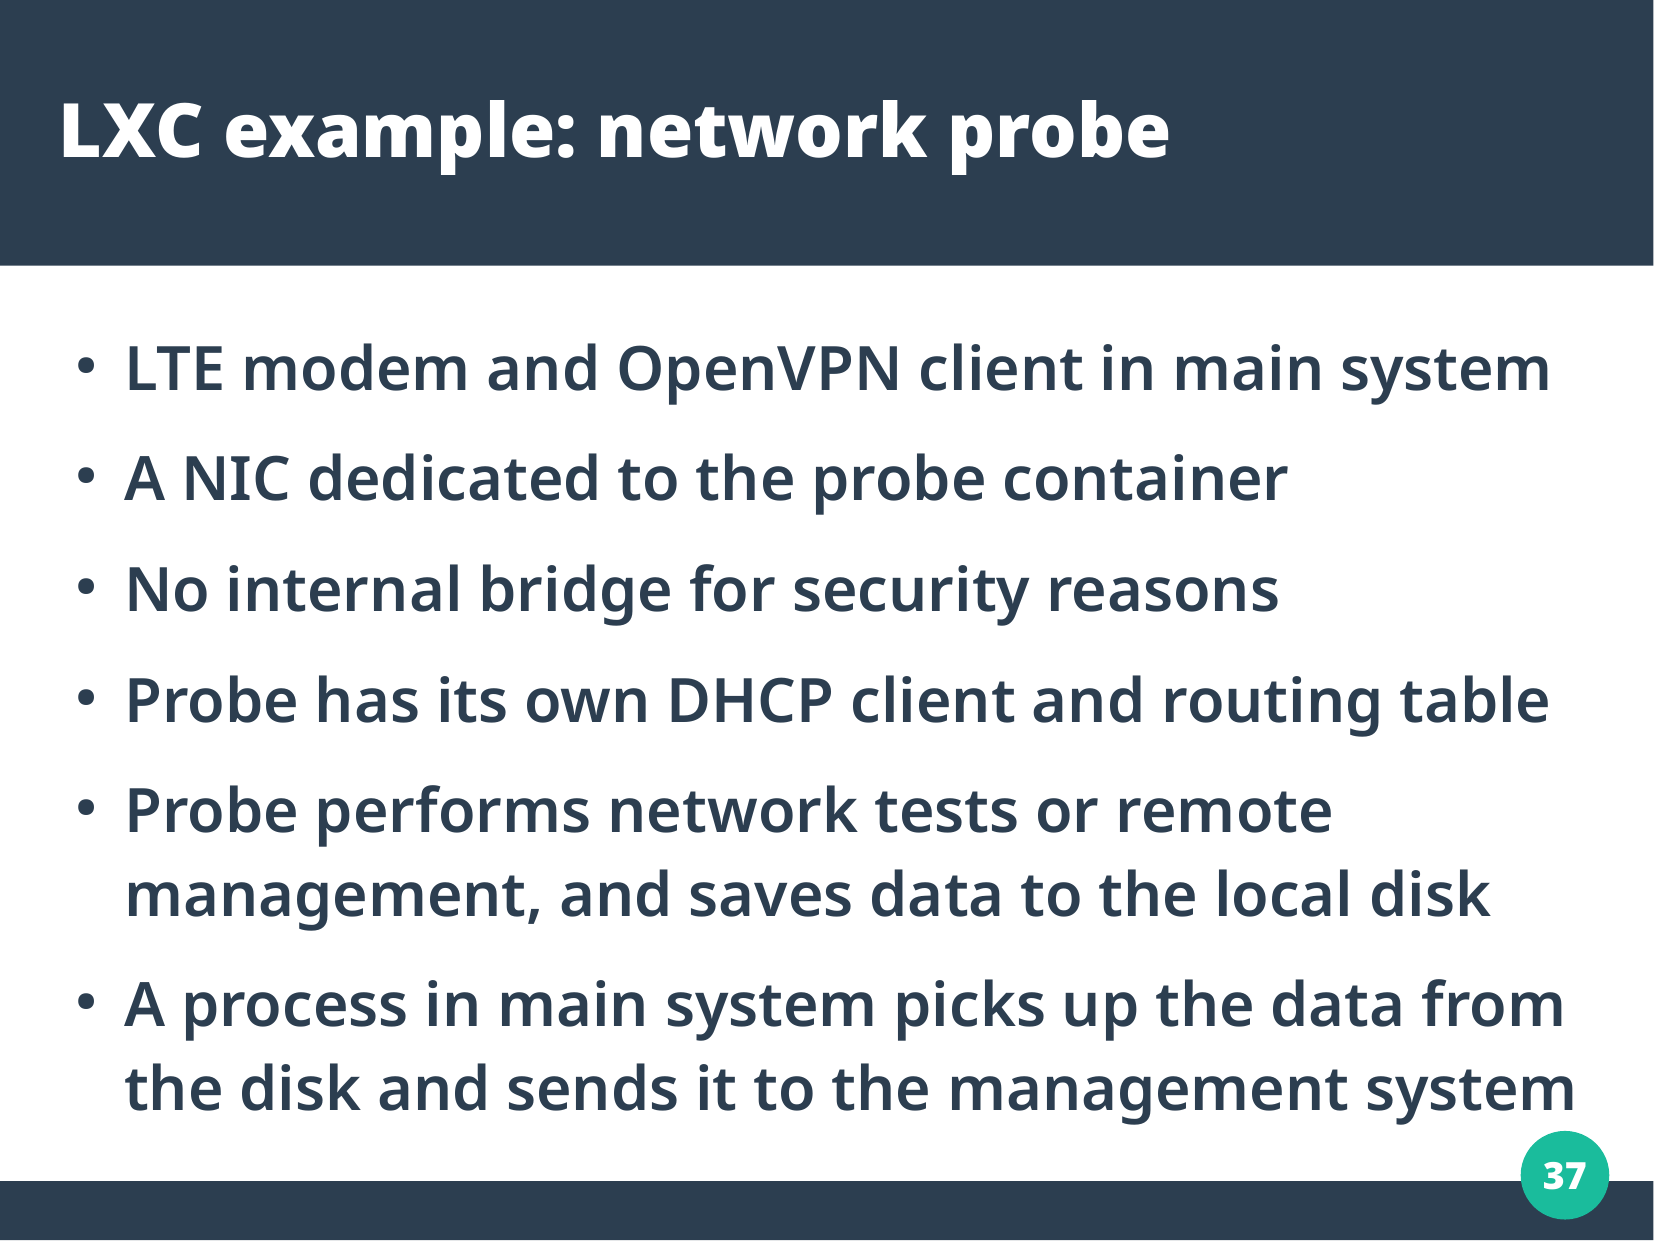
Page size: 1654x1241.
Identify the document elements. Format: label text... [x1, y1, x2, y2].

list LTE modem and OpenVPN client in main system A NIC dedicated to the probe container No internal bridge for security reasons Probe has its own DHCP client and routing table Probe performs network tests or remote management, and saves data to the local disk A process in main system picks up the data from the disk and sends it to the management system [59, 324, 1595, 1152]
title LXC example: network probe [59, 49, 1595, 207]
